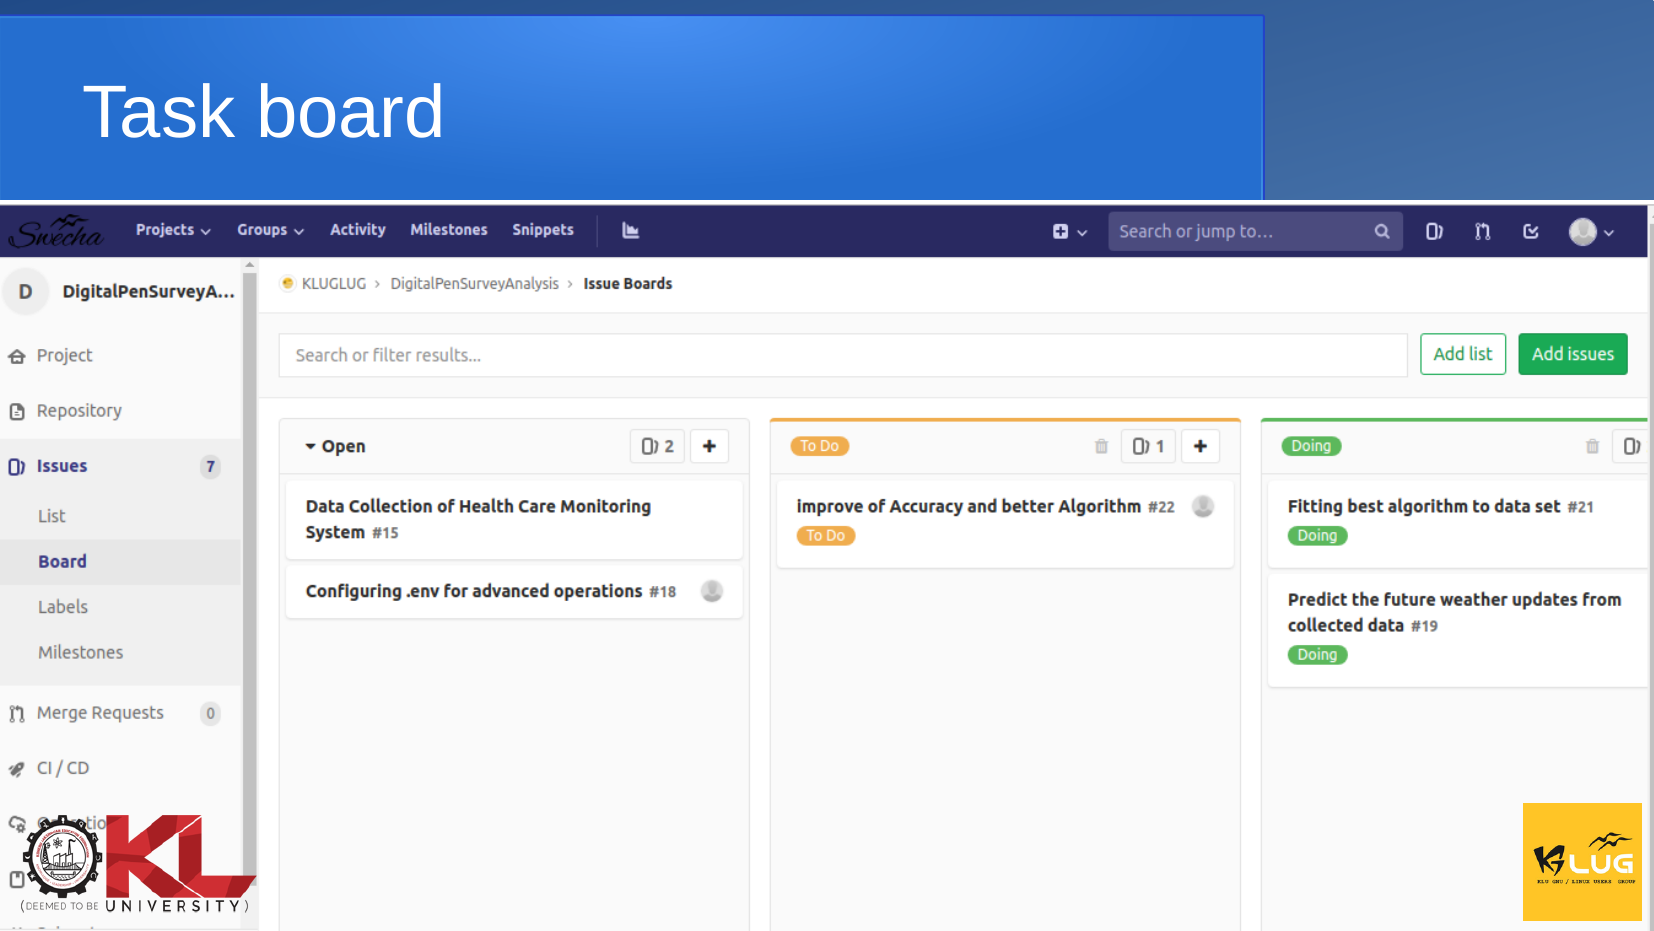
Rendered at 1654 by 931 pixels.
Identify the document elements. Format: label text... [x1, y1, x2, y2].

title Task board [82, 35, 1235, 189]
picture [0, 200, 1654, 931]
